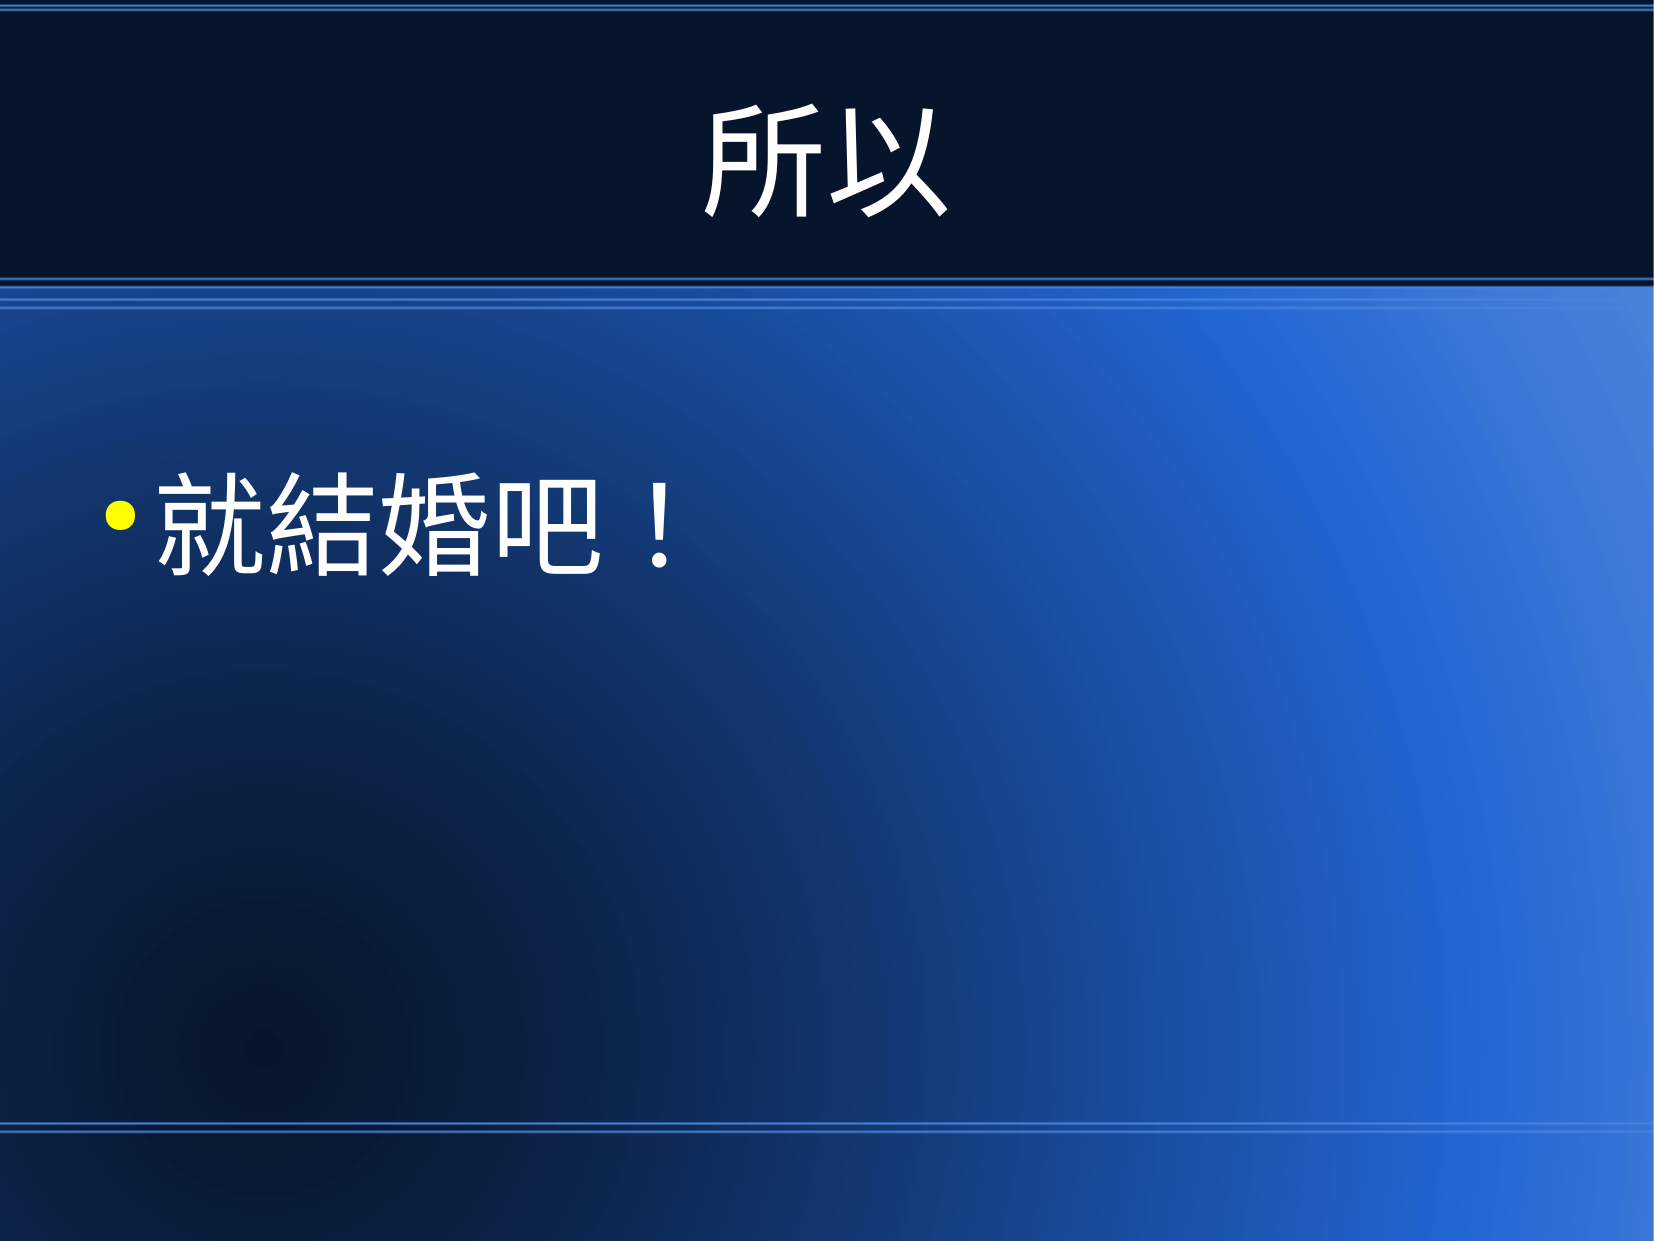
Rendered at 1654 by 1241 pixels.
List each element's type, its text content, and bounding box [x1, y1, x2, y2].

picture [0, 0, 1654, 1241]
list 就結婚吧！ [82, 355, 1571, 1241]
title 所以 [82, 49, 1571, 257]
